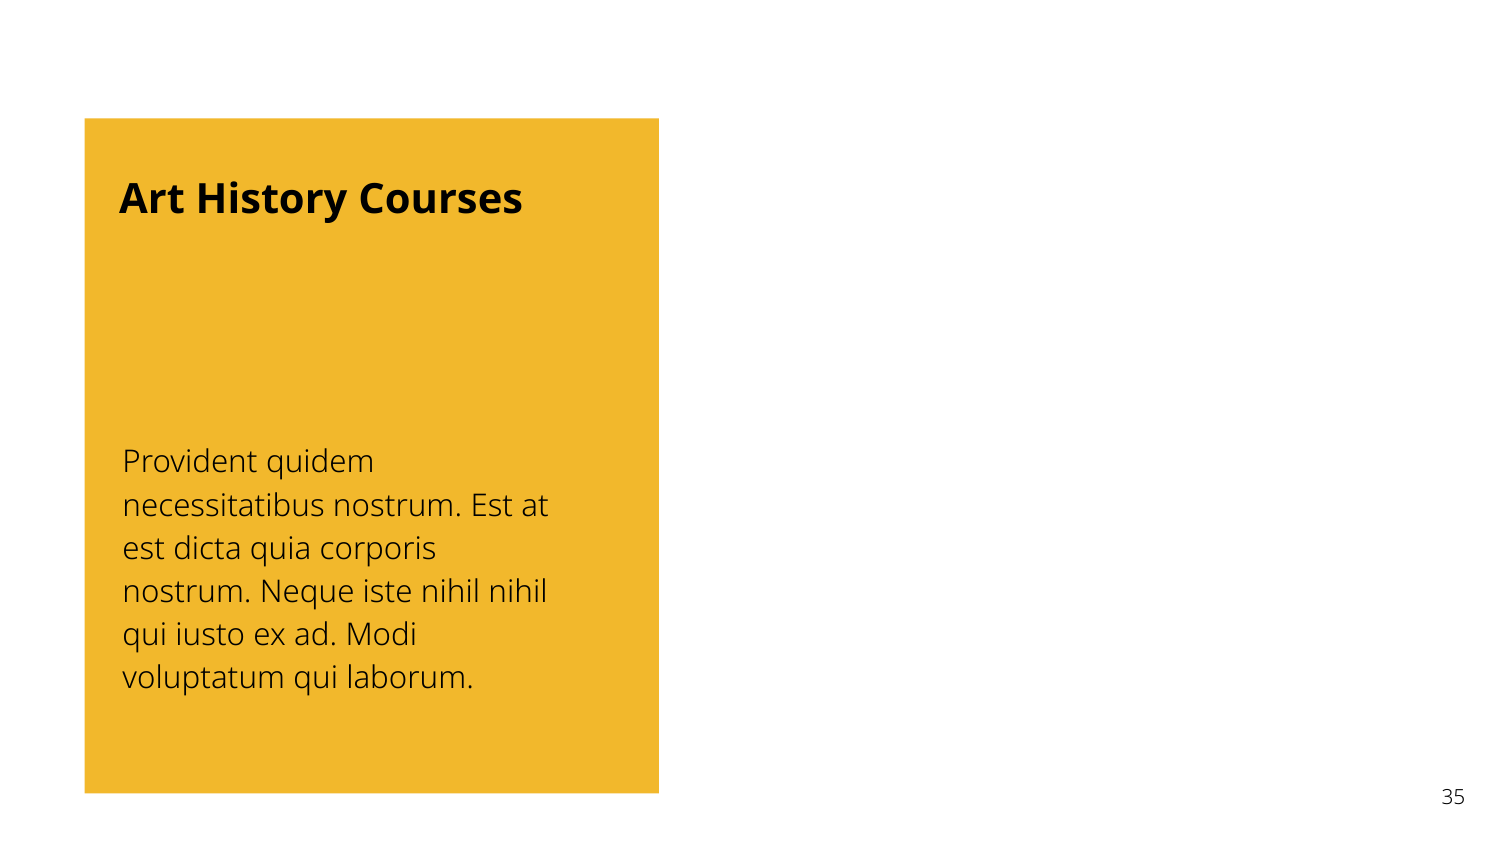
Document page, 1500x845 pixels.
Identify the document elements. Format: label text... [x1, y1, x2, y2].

title Art History Courses [104, 168, 638, 263]
title Provident quidem necessitatibus nostrum. Est at est dicta quia corporis nostrum. Neque iste nihil nihil qui iusto ex ad. Modi voluptatum qui laborum. [107, 421, 576, 753]
